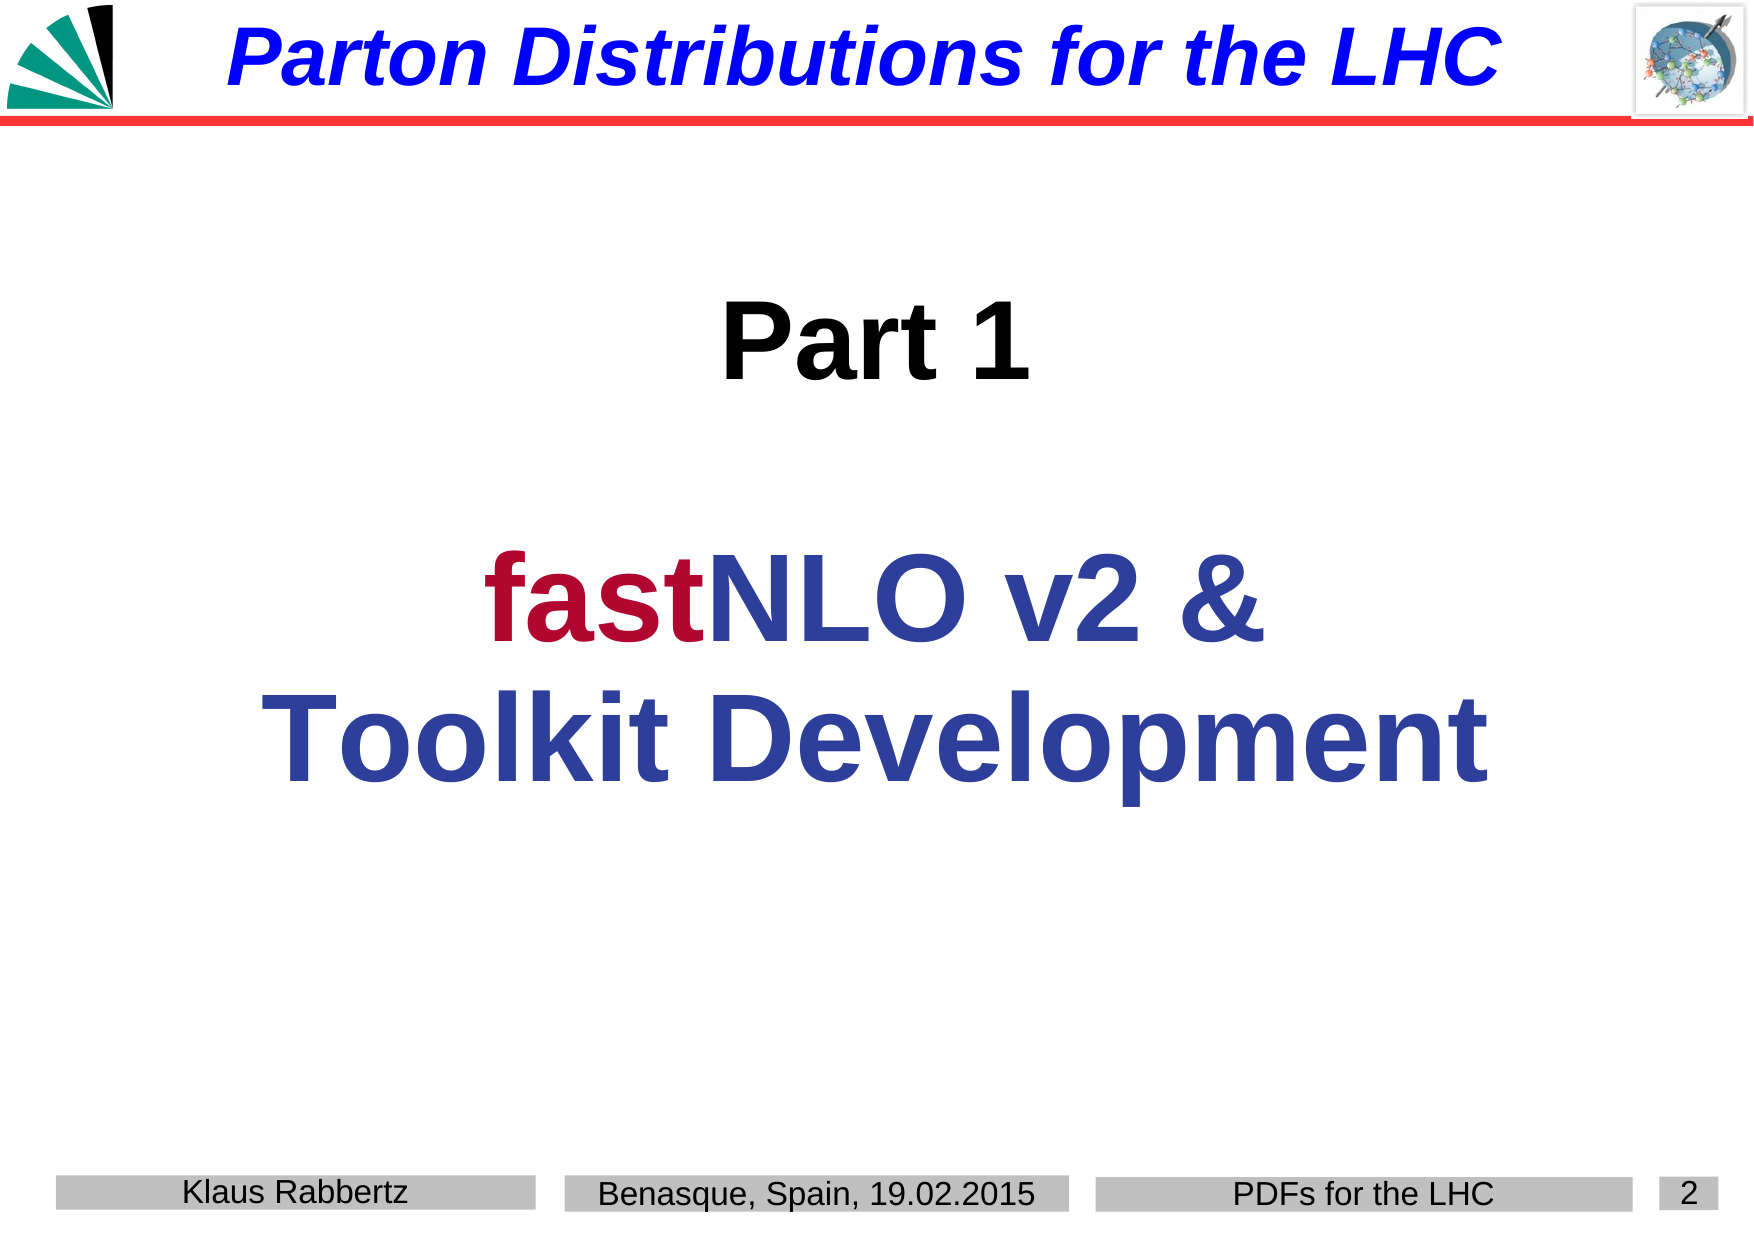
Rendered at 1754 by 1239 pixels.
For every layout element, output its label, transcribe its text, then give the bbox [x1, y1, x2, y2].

title Parton Distributions for the LHC [123, 0, 1606, 114]
picture [7, 5, 113, 110]
picture [1631, 2, 1748, 119]
text_box Part 1 fastNLO v2 & Toolkit Development [249, 271, 1493, 816]
